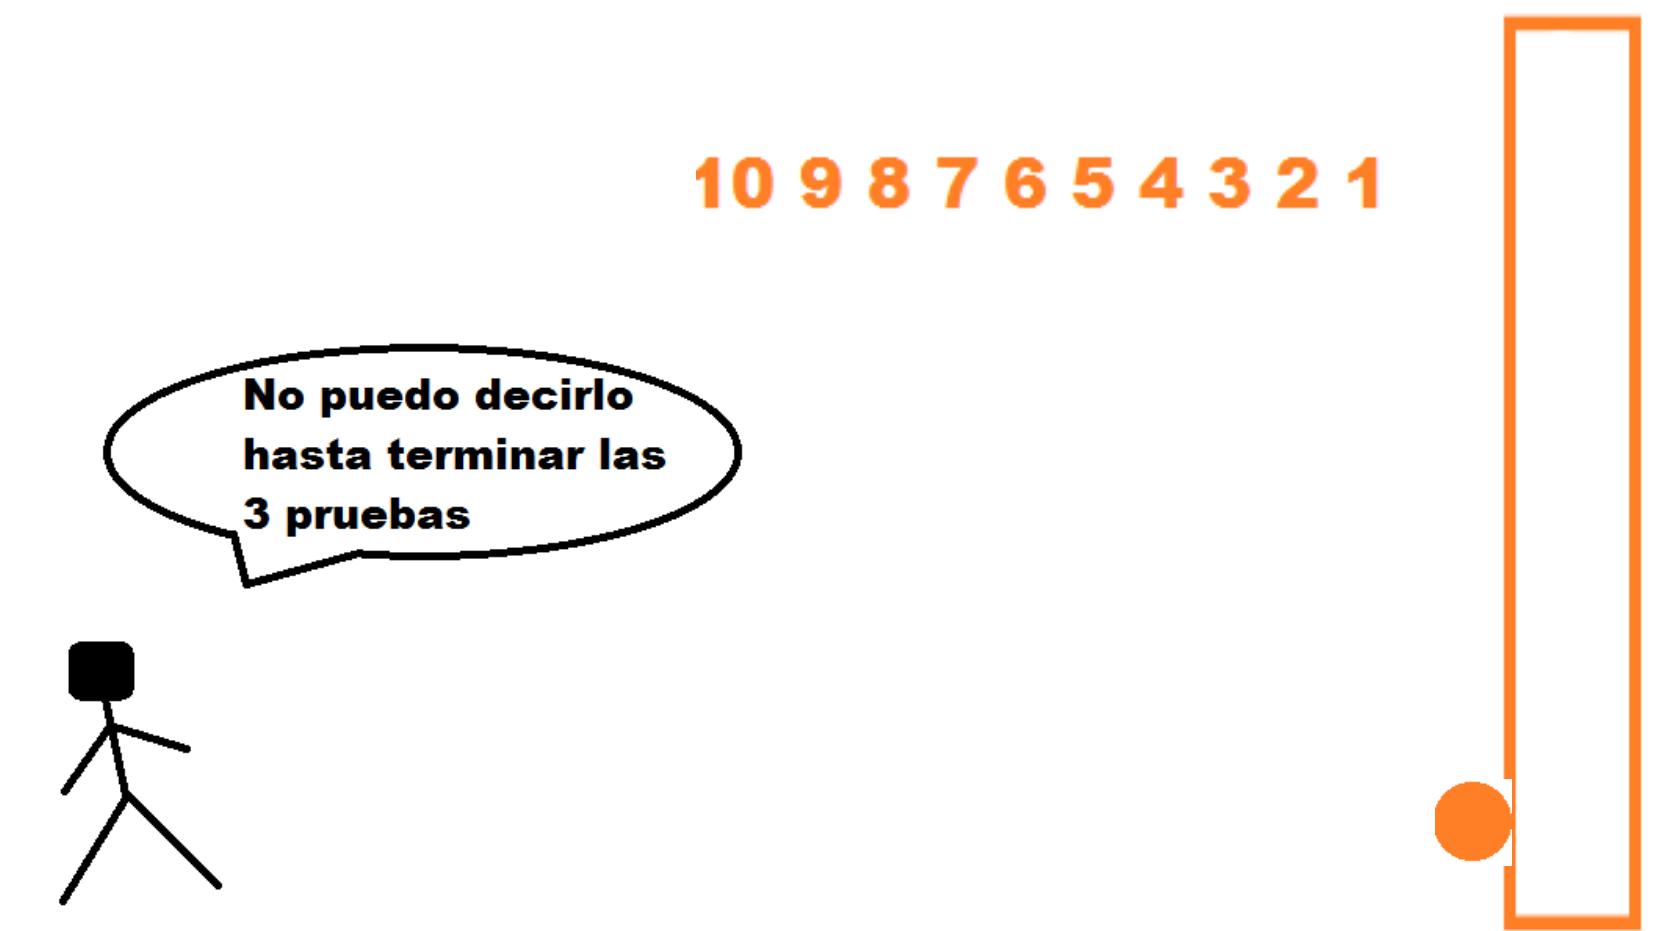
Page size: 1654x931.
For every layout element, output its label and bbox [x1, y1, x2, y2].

picture [0, 330, 747, 929]
picture [696, 115, 1397, 272]
picture [1435, 0, 1654, 931]
